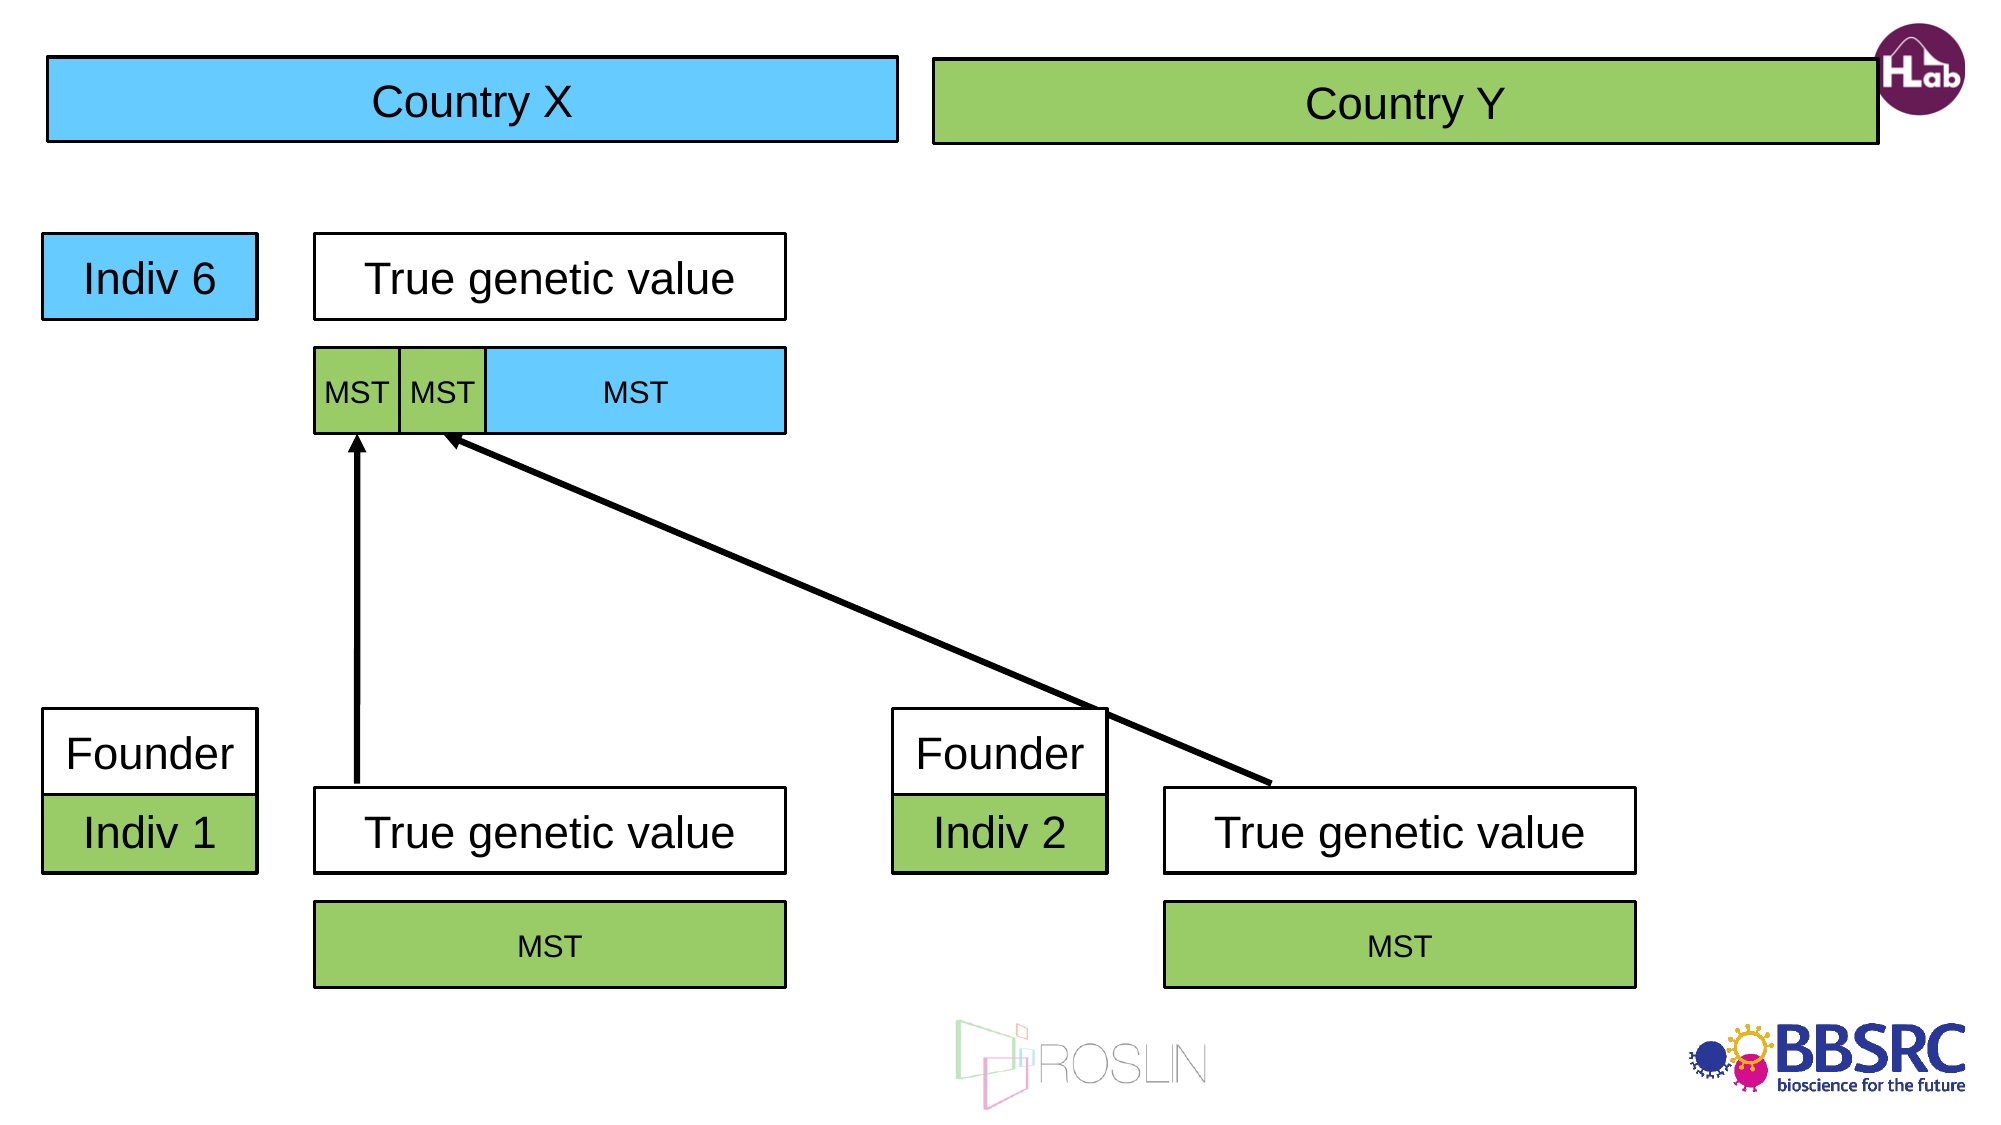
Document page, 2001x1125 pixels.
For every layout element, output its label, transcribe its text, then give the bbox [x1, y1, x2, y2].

text_box MST [314, 901, 786, 988]
text_box MST [314, 347, 400, 434]
text_box True genetic value [1164, 787, 1636, 873]
text_box MST [1164, 901, 1636, 988]
picture [948, 985, 1219, 1125]
text_box MST [400, 347, 486, 434]
text_box True genetic value [314, 233, 786, 320]
text_box Country X [47, 56, 898, 142]
text_box Indiv 1 [42, 795, 258, 873]
text_box Country Y [933, 58, 1878, 144]
picture [1687, 1020, 1966, 1098]
text_box Indiv 6 [42, 233, 258, 320]
text_box True genetic value [314, 787, 786, 873]
text_box Founder [42, 708, 258, 795]
text_box Founder [892, 708, 1107, 795]
text_box MST [486, 347, 786, 434]
text_box Indiv 2 [892, 795, 1107, 873]
picture [1872, 21, 1966, 116]
